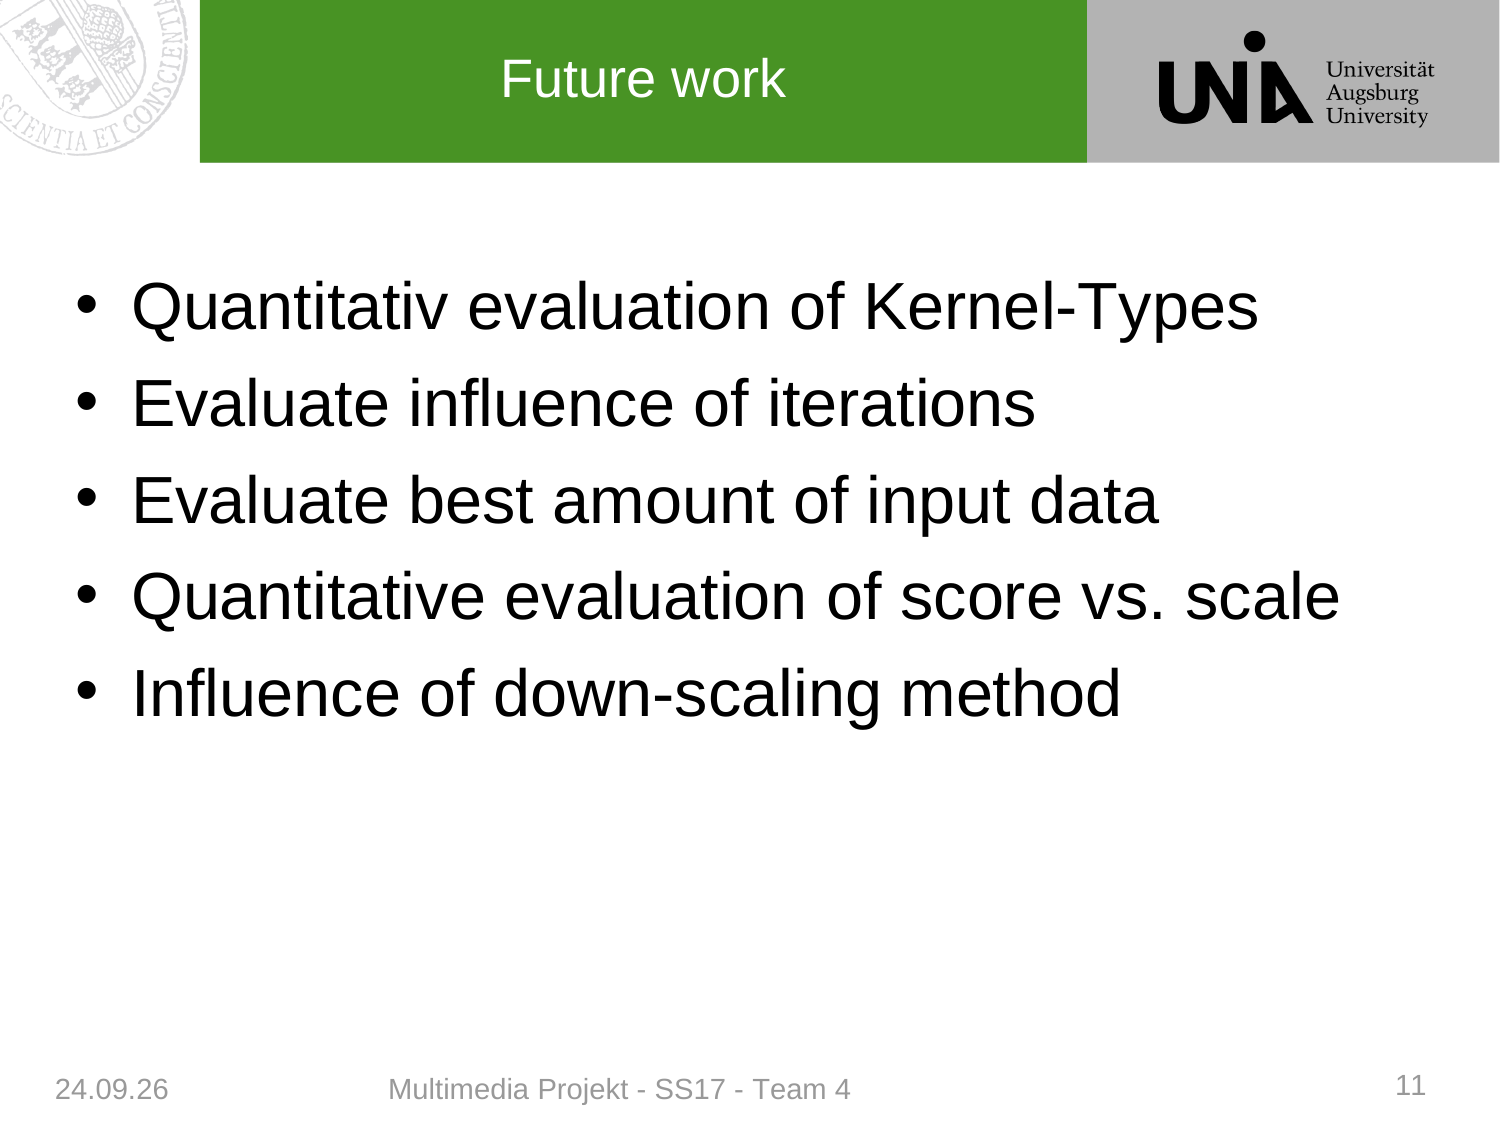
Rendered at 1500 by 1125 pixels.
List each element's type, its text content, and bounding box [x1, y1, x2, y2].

picture [1122, 12, 1488, 271]
title Future work [199, 35, 1087, 163]
picture [0, 0, 188, 156]
list Quantitativ evaluation of Kernel-Types Evaluate influence of iterations Evaluate best amount of input data Quantitative evaluation of score vs. scale Influence of down-scaling method [75, 263, 1426, 1006]
